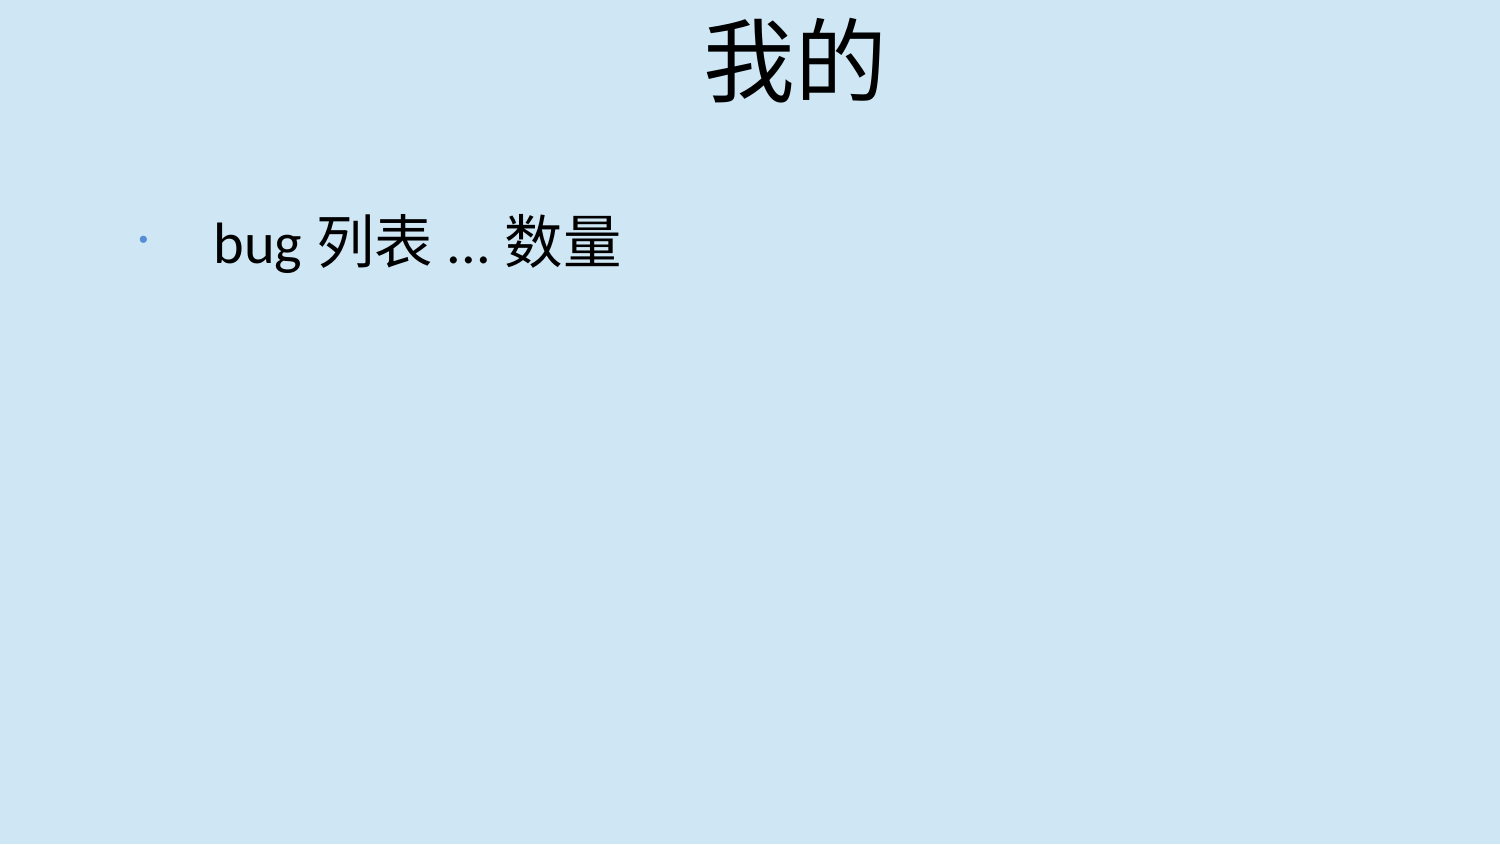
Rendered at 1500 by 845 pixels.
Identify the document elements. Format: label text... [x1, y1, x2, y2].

title 我的 [120, 0, 1471, 138]
text_box bug列表...数量 [123, 197, 1105, 353]
